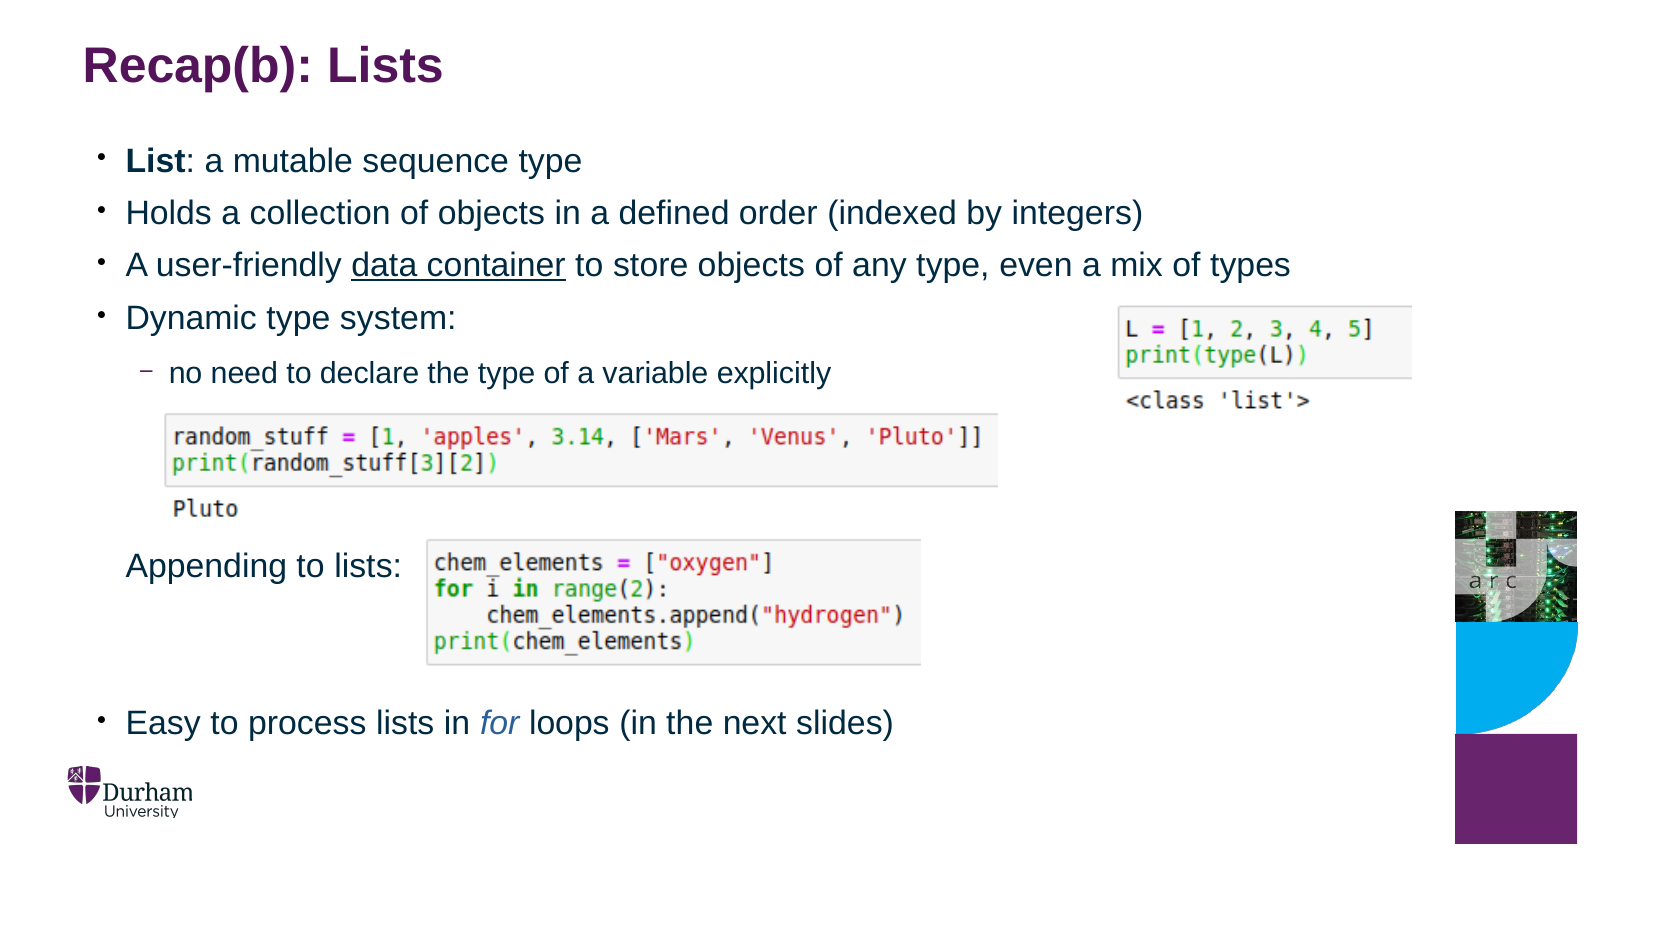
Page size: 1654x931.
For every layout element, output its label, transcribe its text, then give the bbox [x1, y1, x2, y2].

picture [1571, 637, 1578, 733]
list List: a mutable sequence type Holds a collection of objects in a defined order (indexed by integers) A user-friendly data container to store objects of any type, even a mix of types Dynamic type system: no need to declare the type of a variable explicitly Appending to lists: Easy to process lists in for loops (in the next slides) [82, 141, 1571, 745]
picture [155, 407, 998, 674]
title Recap(b): Lists [82, 37, 1571, 93]
picture [67, 766, 192, 818]
picture [1110, 301, 1412, 425]
picture [1571, 511, 1577, 621]
